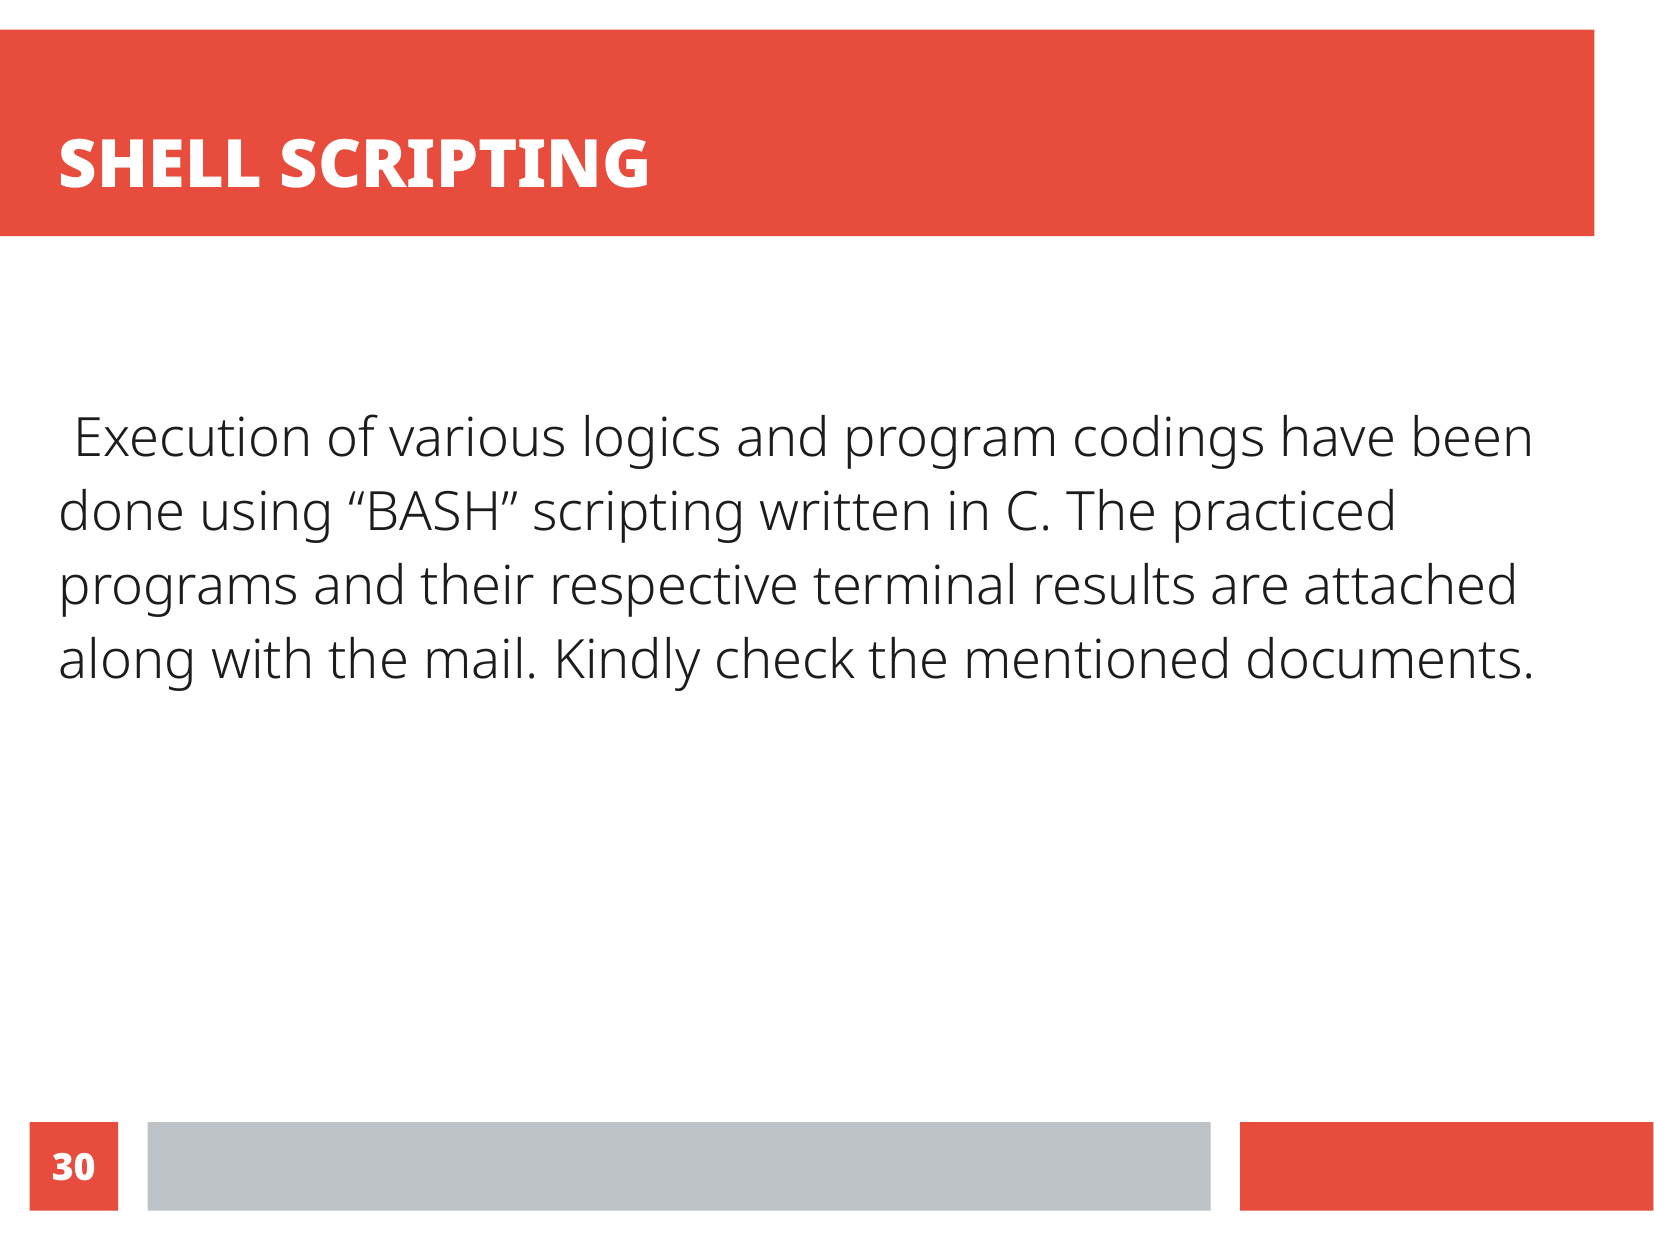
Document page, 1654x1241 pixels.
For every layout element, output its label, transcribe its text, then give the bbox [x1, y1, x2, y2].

subtitle Execution of various logics and program codings have been done using “BASH” scripting written in C. The practiced programs and their respective terminal results are attached along with the mail. Kindly check the mentioned documents. [59, 324, 1565, 1093]
title SHELL SCRIPTING [59, 59, 1595, 207]
